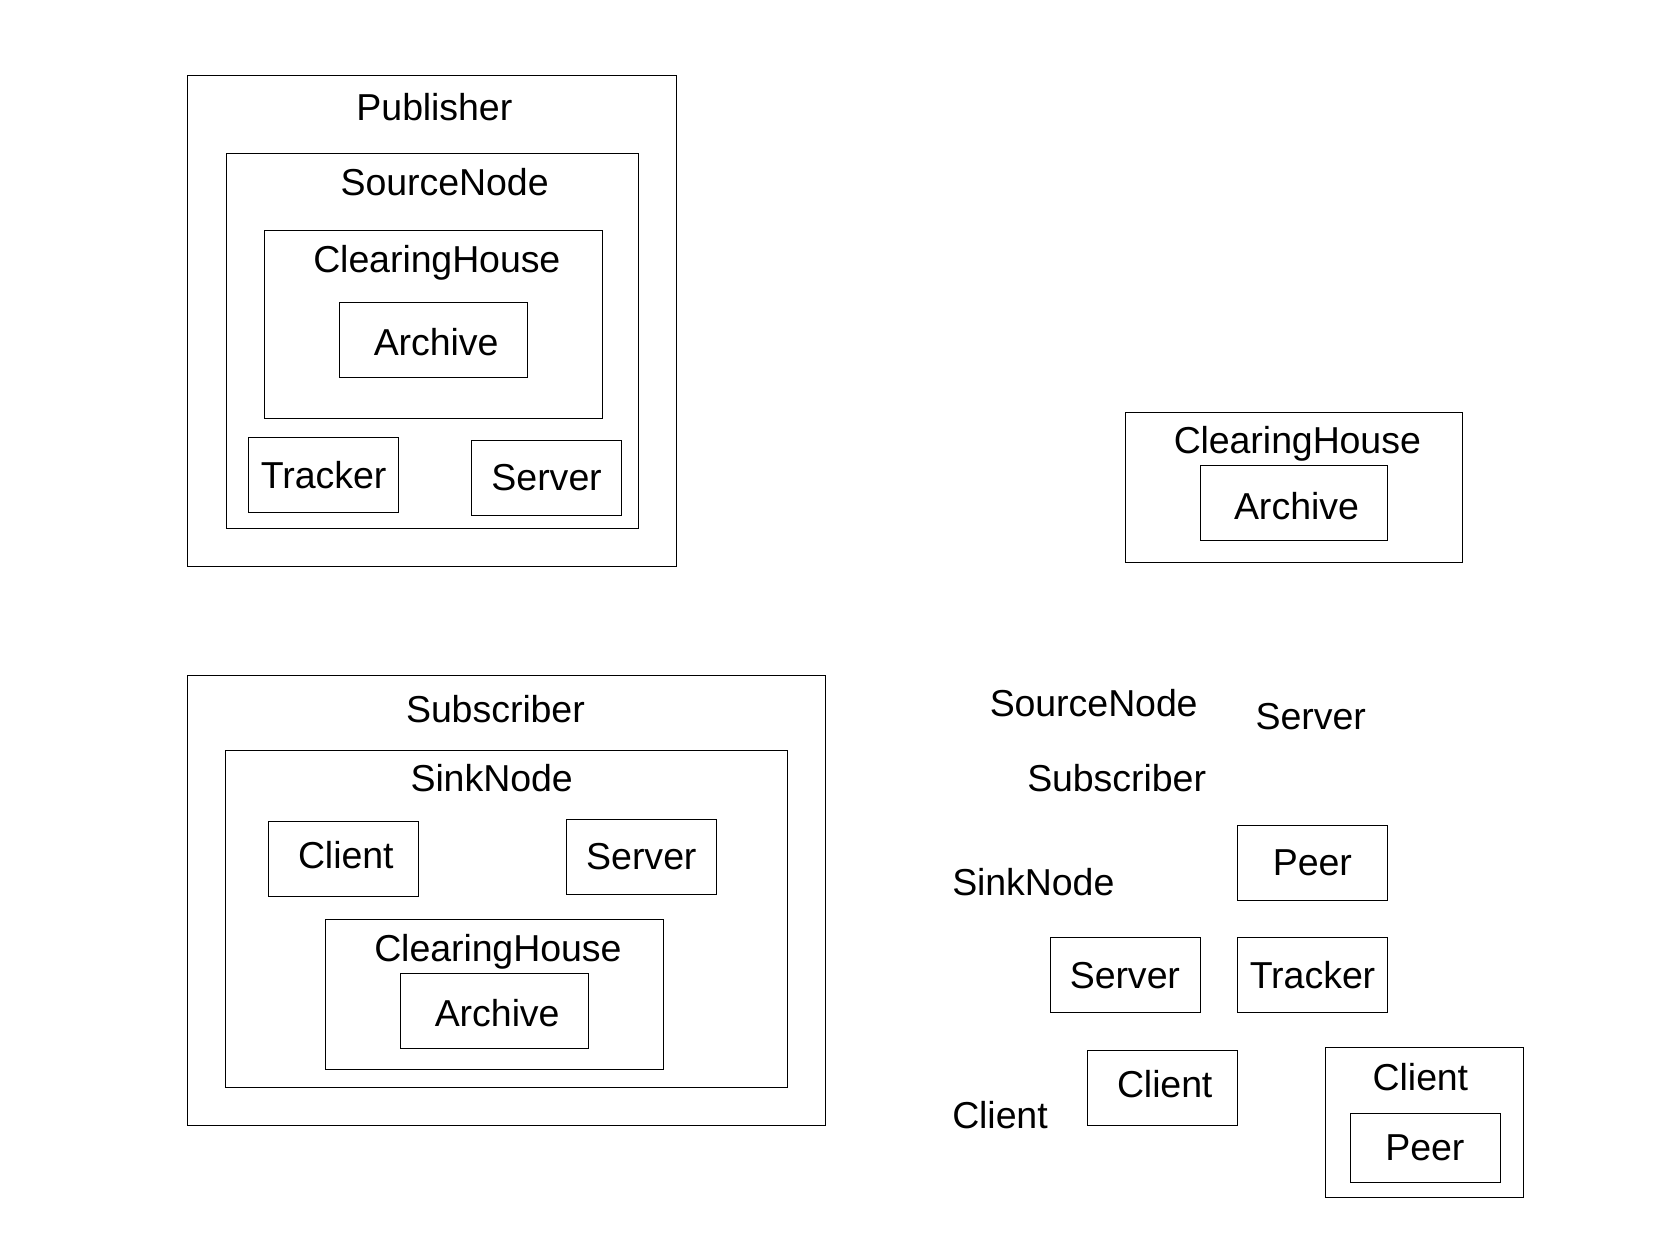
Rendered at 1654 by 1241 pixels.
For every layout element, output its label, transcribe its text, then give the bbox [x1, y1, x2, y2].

text_box SinkNode [395, 750, 589, 807]
text_box SinkNode [937, 854, 1130, 911]
text_box ClearingHouse [359, 920, 637, 977]
text_box Client [1102, 1055, 1228, 1113]
text_box Server [1240, 688, 1381, 746]
text_box Server [566, 819, 717, 895]
text_box Client [283, 827, 409, 885]
text_box Archive [358, 313, 514, 371]
text_box Subscriber [391, 681, 601, 739]
text_box ClearingHouse [1201, 466, 1387, 470]
text_box SourceNode [975, 675, 1214, 732]
text_box SourceNode [325, 154, 564, 211]
text_box Peer [1237, 825, 1388, 901]
text_box Client [1358, 1049, 1484, 1113]
text_box Tracker [248, 437, 399, 513]
text_box Peer [1350, 1113, 1501, 1183]
text_box Client [937, 1087, 1063, 1145]
text_box Publisher [341, 79, 528, 153]
text_box ClearingHouse [298, 231, 576, 288]
text_box ClearingHouse [1158, 413, 1437, 470]
text_box Archive [1219, 477, 1375, 535]
text_box Archive [420, 985, 575, 1042]
text_box Server [471, 440, 622, 516]
text_box Server [1050, 937, 1201, 1013]
text_box Tracker [1237, 937, 1388, 1013]
text_box Subscriber [1012, 750, 1222, 807]
